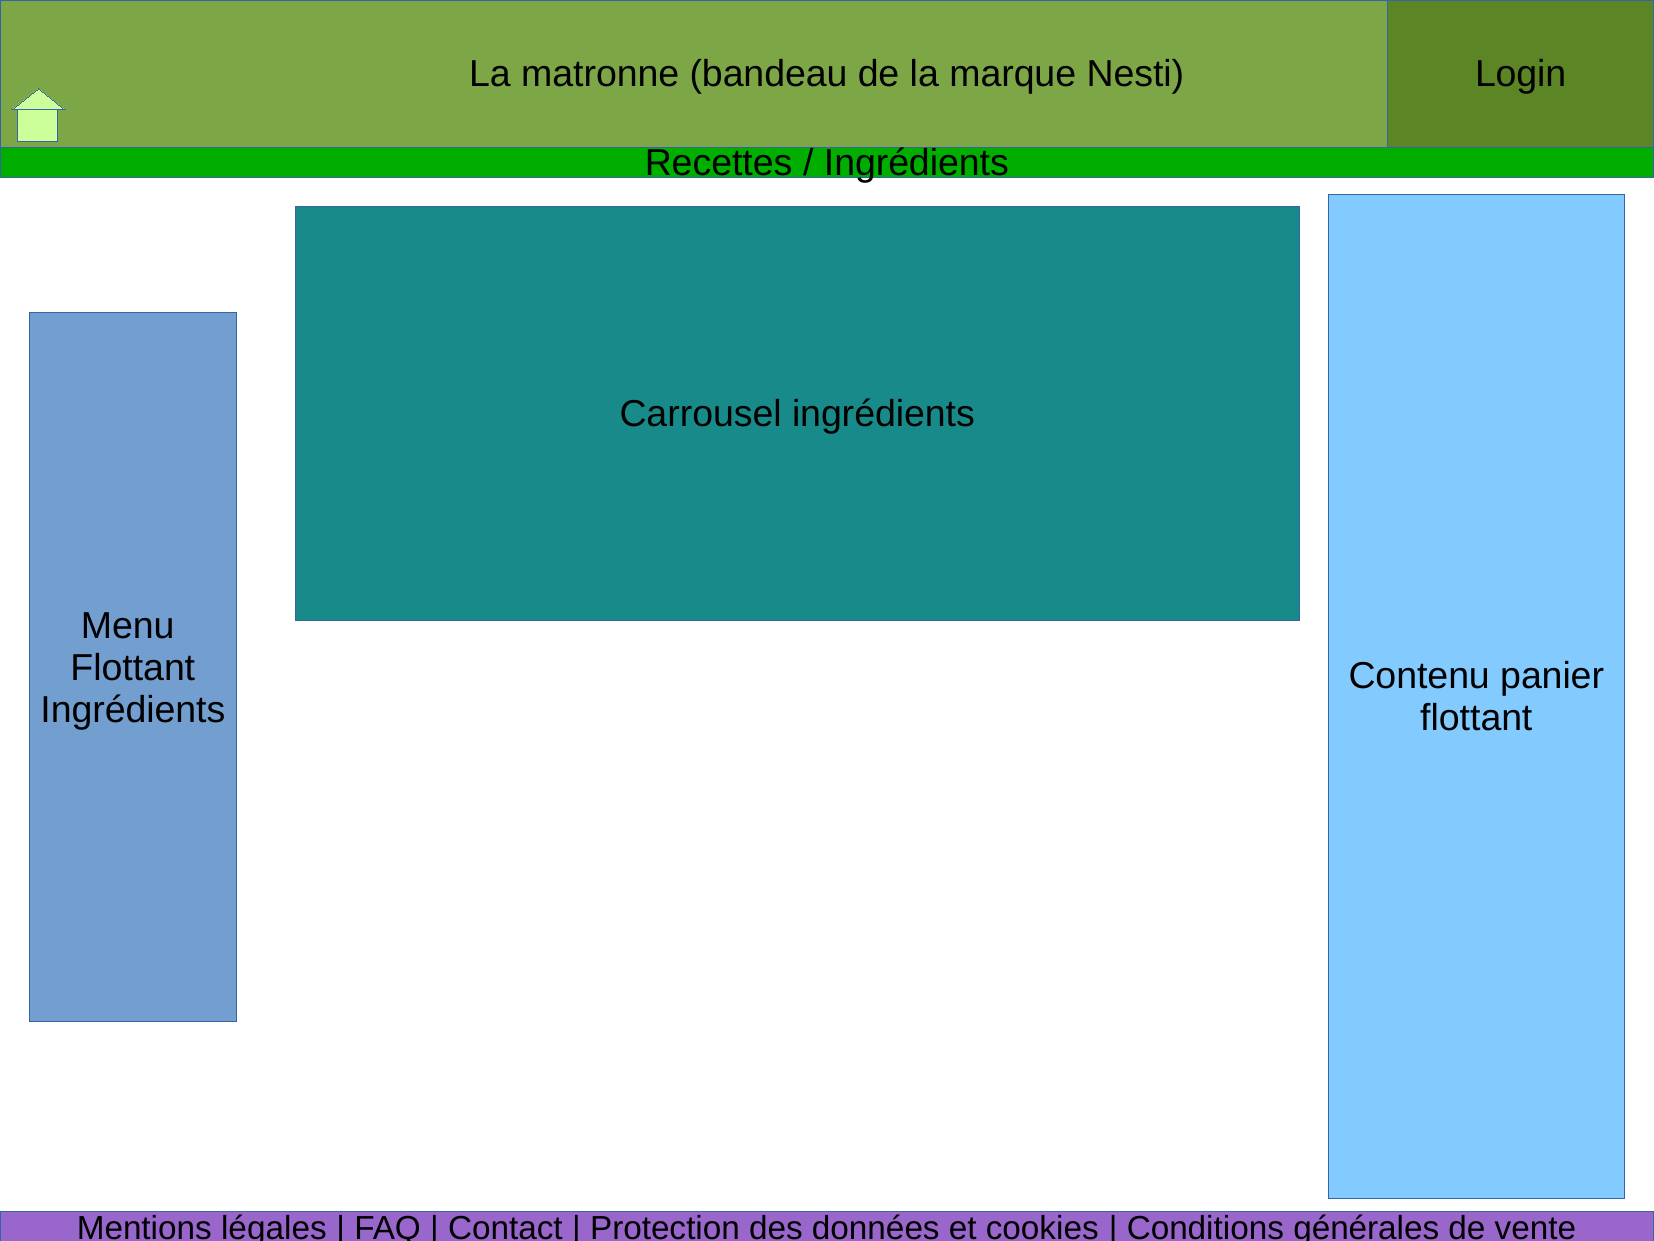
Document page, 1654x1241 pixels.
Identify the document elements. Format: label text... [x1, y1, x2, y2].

text_box Mentions légales | FAQ | Contact | Protection des données et cookies | Conditions générales de vente [0, 1211, 1654, 1241]
text_box Login [1387, 0, 1654, 147]
text_box Carrousel ingrédients [295, 206, 1300, 621]
text_box Menu Flottant Ingrédients [29, 312, 237, 1022]
text_box Contenu panier flottant [1328, 194, 1625, 1199]
text_box Recettes / Ingrédients [0, 147, 1654, 178]
text_box La matronne (bandeau de la marque Nesti) [0, 0, 1387, 147]
text_box [11, 88, 66, 142]
